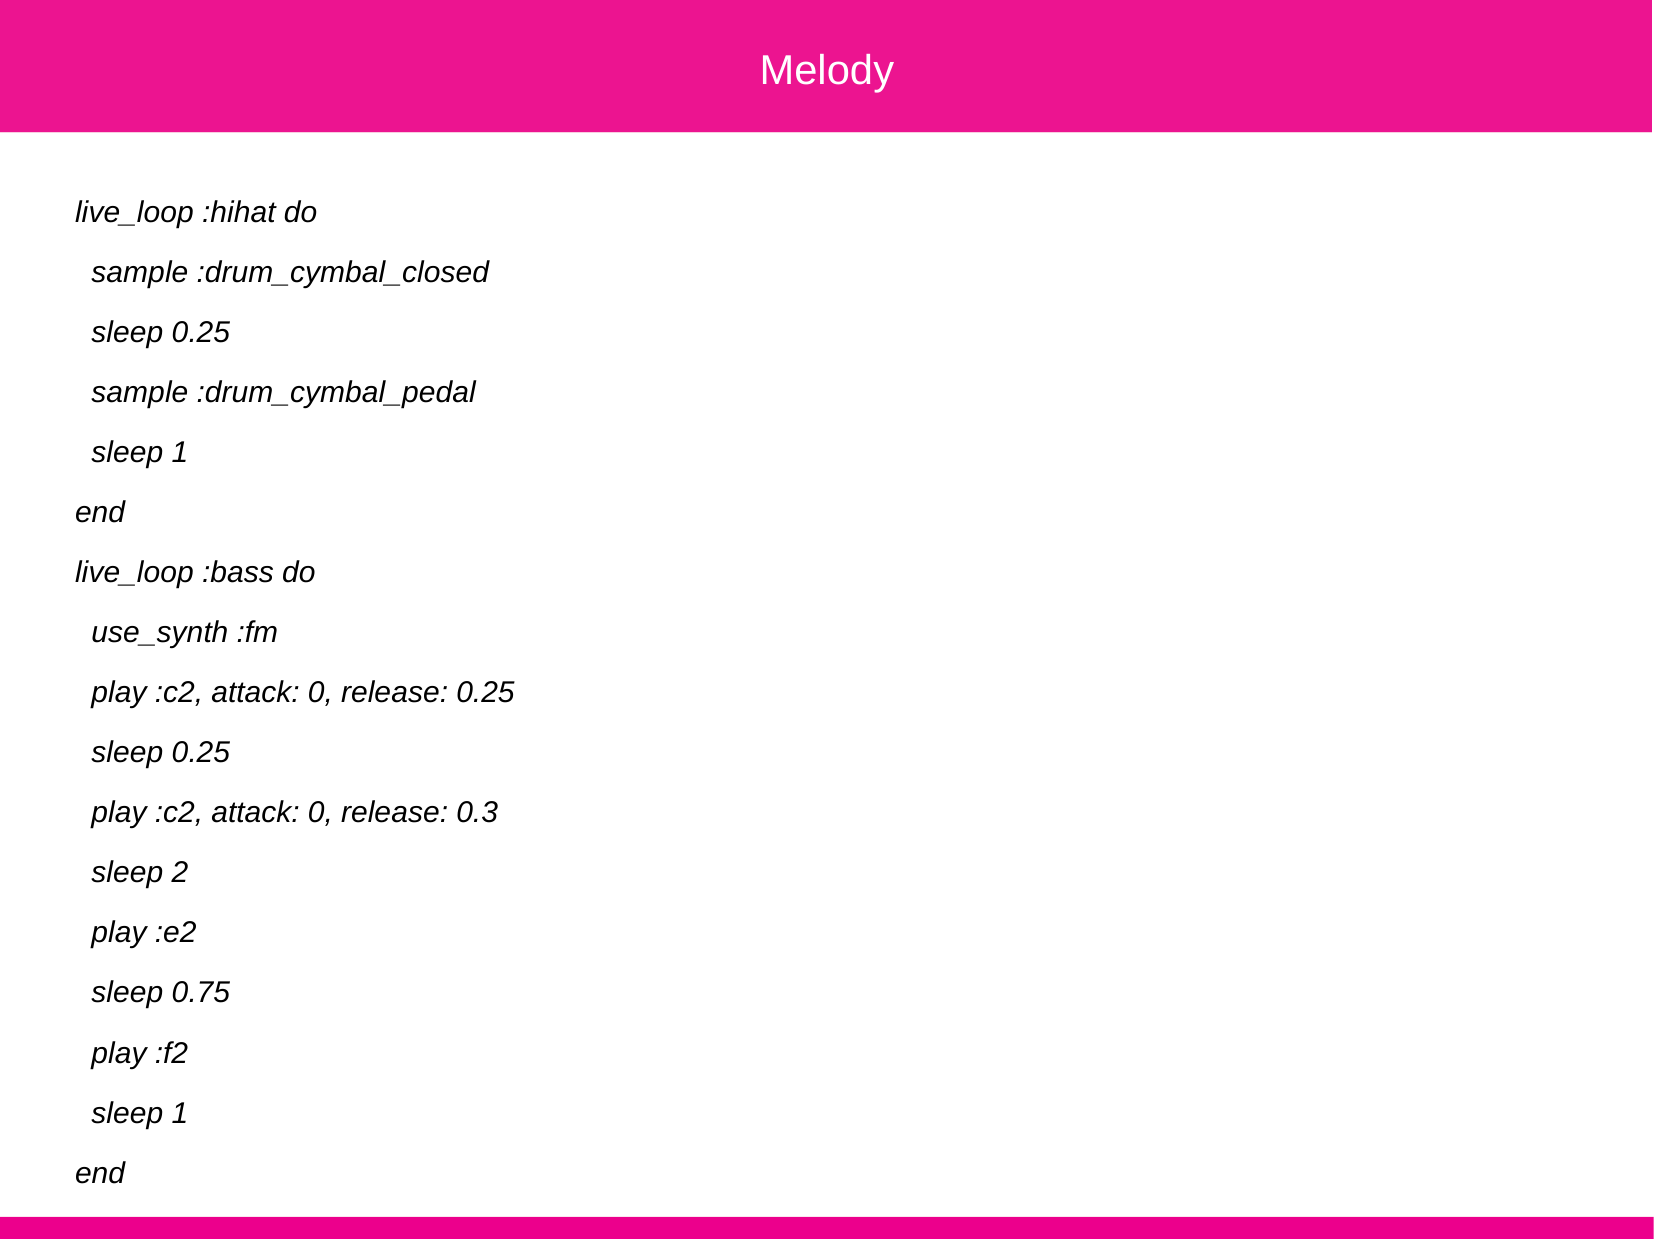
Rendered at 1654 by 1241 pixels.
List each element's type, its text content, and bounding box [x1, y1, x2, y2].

list live_loop :hihat do sample :drum_cymbal_closed sleep 0.25 sample :drum_cymbal_pedal sleep 1 end live_loop :bass do use_synth :fm play :c2, attack: 0, release: 0.25 sleep 0.25 play :c2, attack: 0, release: 0.3 sleep 2 play :e2 sleep 0.75 play :f2 sleep 1 end [75, 195, 1606, 1201]
title Melody [82, 46, 1572, 94]
picture [0, 0, 1654, 1241]
